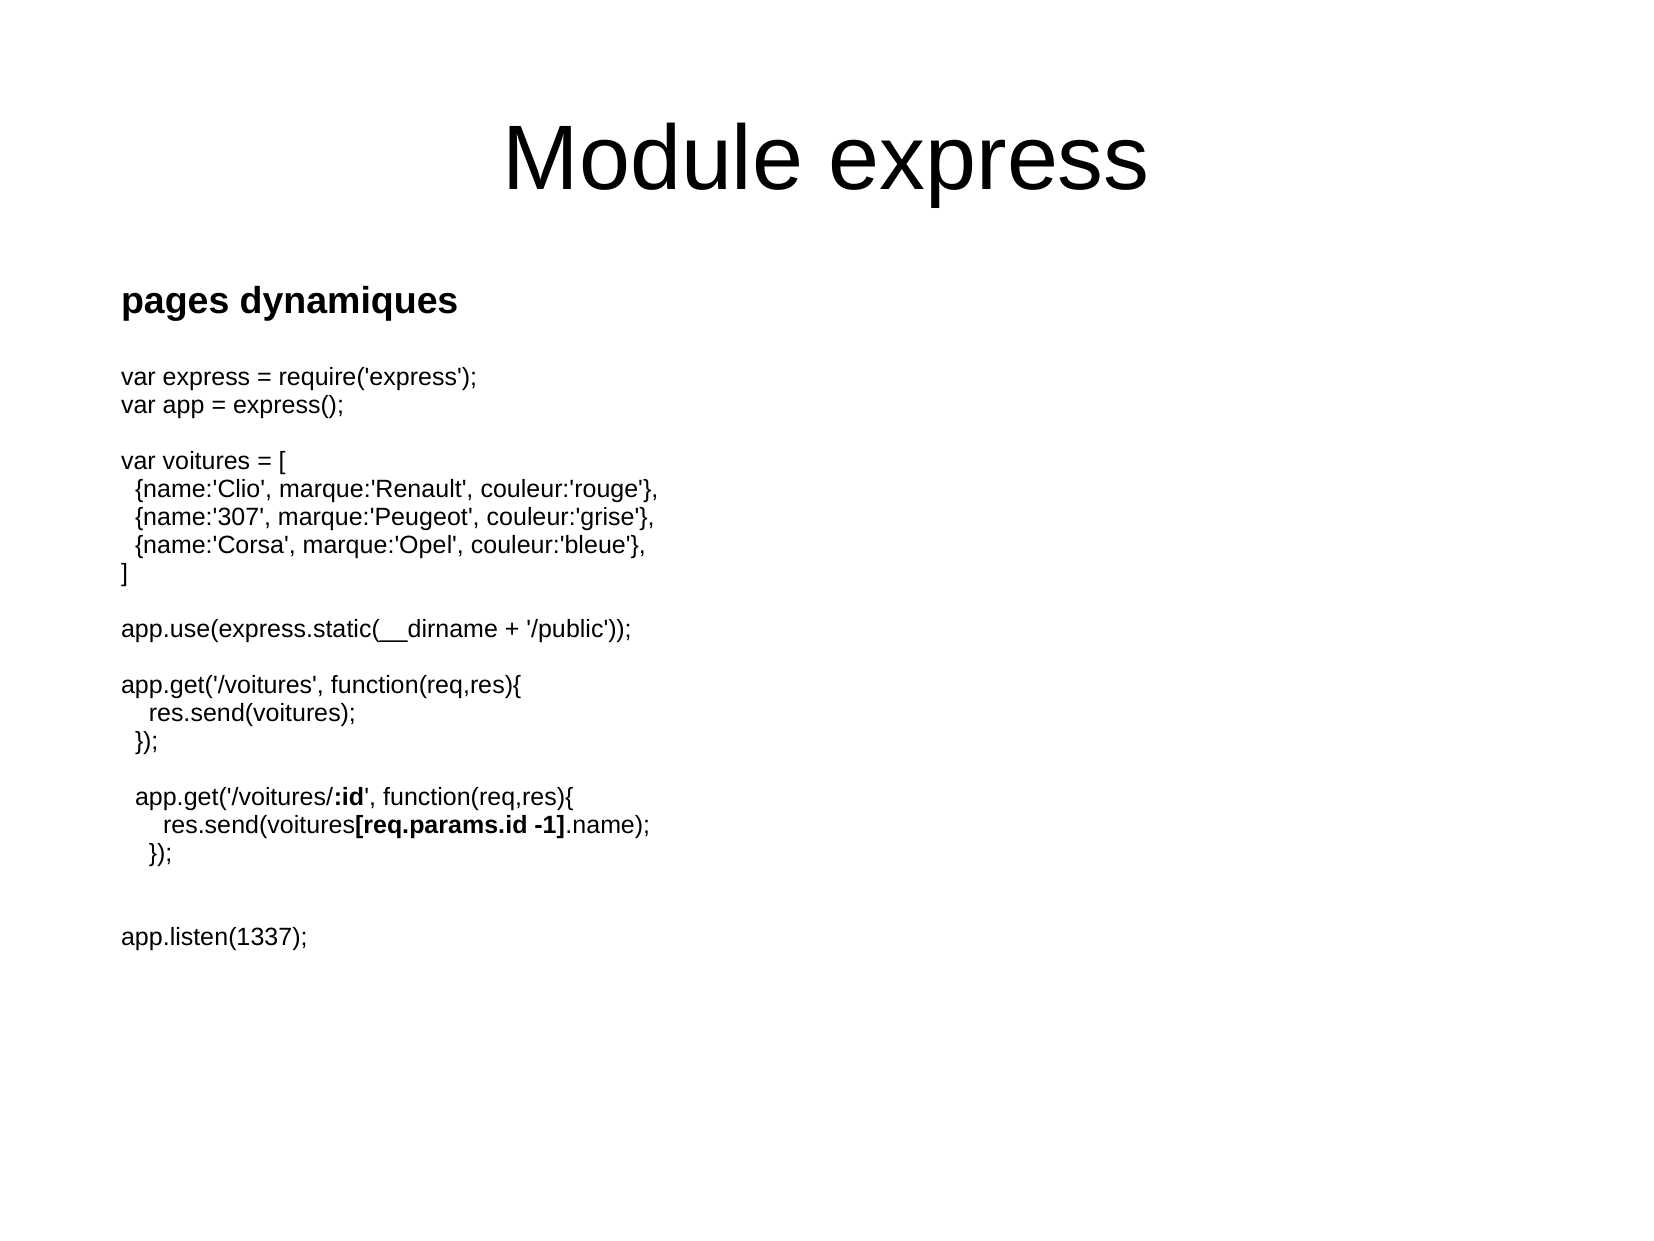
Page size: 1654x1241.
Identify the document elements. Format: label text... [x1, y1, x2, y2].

text_box pages dynamiques var express = require('express'); var app = express(); var voitures = [ {name:'Clio', marque:'Renault', couleur:'rouge'}, {name:'307', marque:'Peugeot', couleur:'grise'}, {name:'Corsa', marque:'Opel', couleur:'bleue'}, ] app.use(express.static(__dirname + '/public')); app.get('/voitures', function(req,res){ res.send(voitures); }); app.get('/voitures/:id', function(req,res){ res.send(voitures[req.params.id -1].name); }); app.listen(1337); [106, 271, 1524, 1241]
title Module express [82, 49, 1571, 257]
